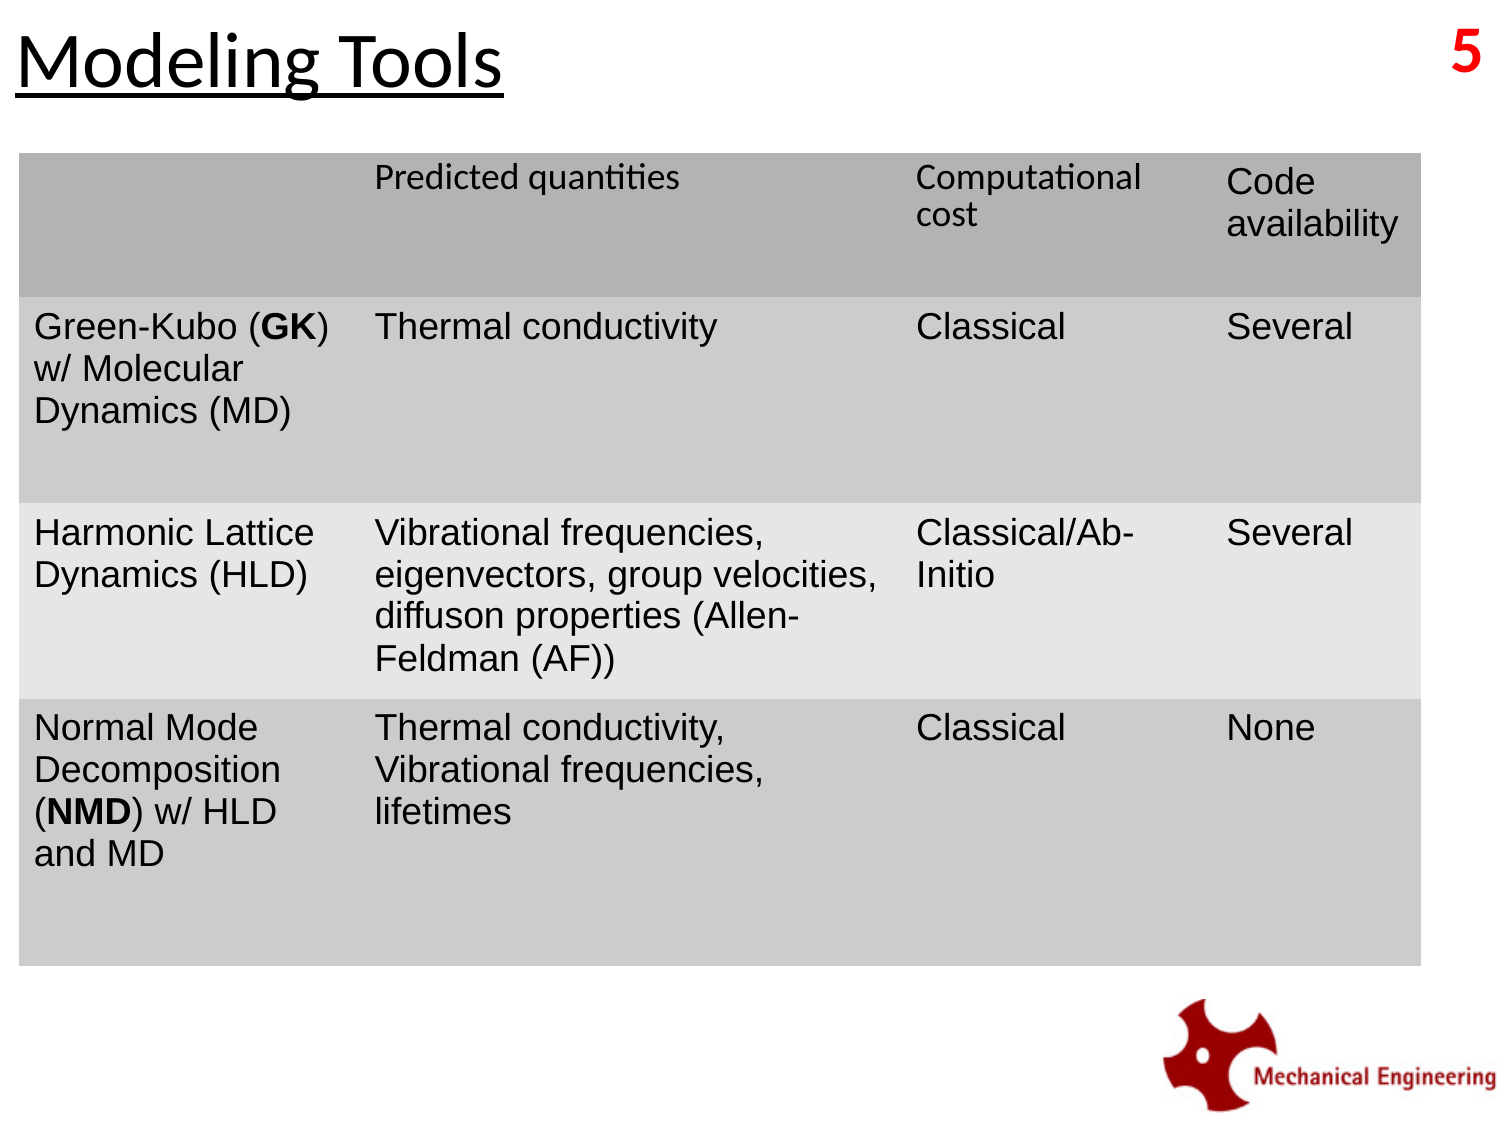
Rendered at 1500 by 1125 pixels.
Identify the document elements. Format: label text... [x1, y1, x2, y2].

table_cell Several [1212, 503, 1421, 699]
table_cell None [1212, 699, 1421, 966]
table_cell Thermal conductivity [360, 297, 901, 503]
title Modeling Tools [0, 0, 1381, 150]
picture [1162, 999, 1497, 1113]
table_cell Thermal conductivity, Vibrational frequencies, lifetimes [360, 699, 901, 966]
table_header Computational cost [901, 153, 1212, 297]
table_header Predicted quantities [360, 153, 901, 297]
table_cell Green-Kubo (GK) w/ Molecular Dynamics (MD) [19, 297, 360, 503]
table_cell Harmonic Lattice Dynamics (HLD) [19, 503, 360, 699]
table_cell Classical [901, 297, 1212, 503]
table_cell Normal Mode Decomposition (NMD) w/ HLD and MD [19, 699, 360, 966]
table_header Code availability [1212, 153, 1421, 297]
table_cell Classical [901, 699, 1212, 966]
text_box 5 [1436, 0, 1500, 93]
table_header [19, 153, 360, 297]
table_cell Classical/Ab-Initio [901, 503, 1212, 699]
table_cell Several [1212, 297, 1421, 503]
table_cell Vibrational frequencies, eigenvectors, group velocities, diffuson properties (Allen-Feldman (AF)) [360, 503, 901, 699]
